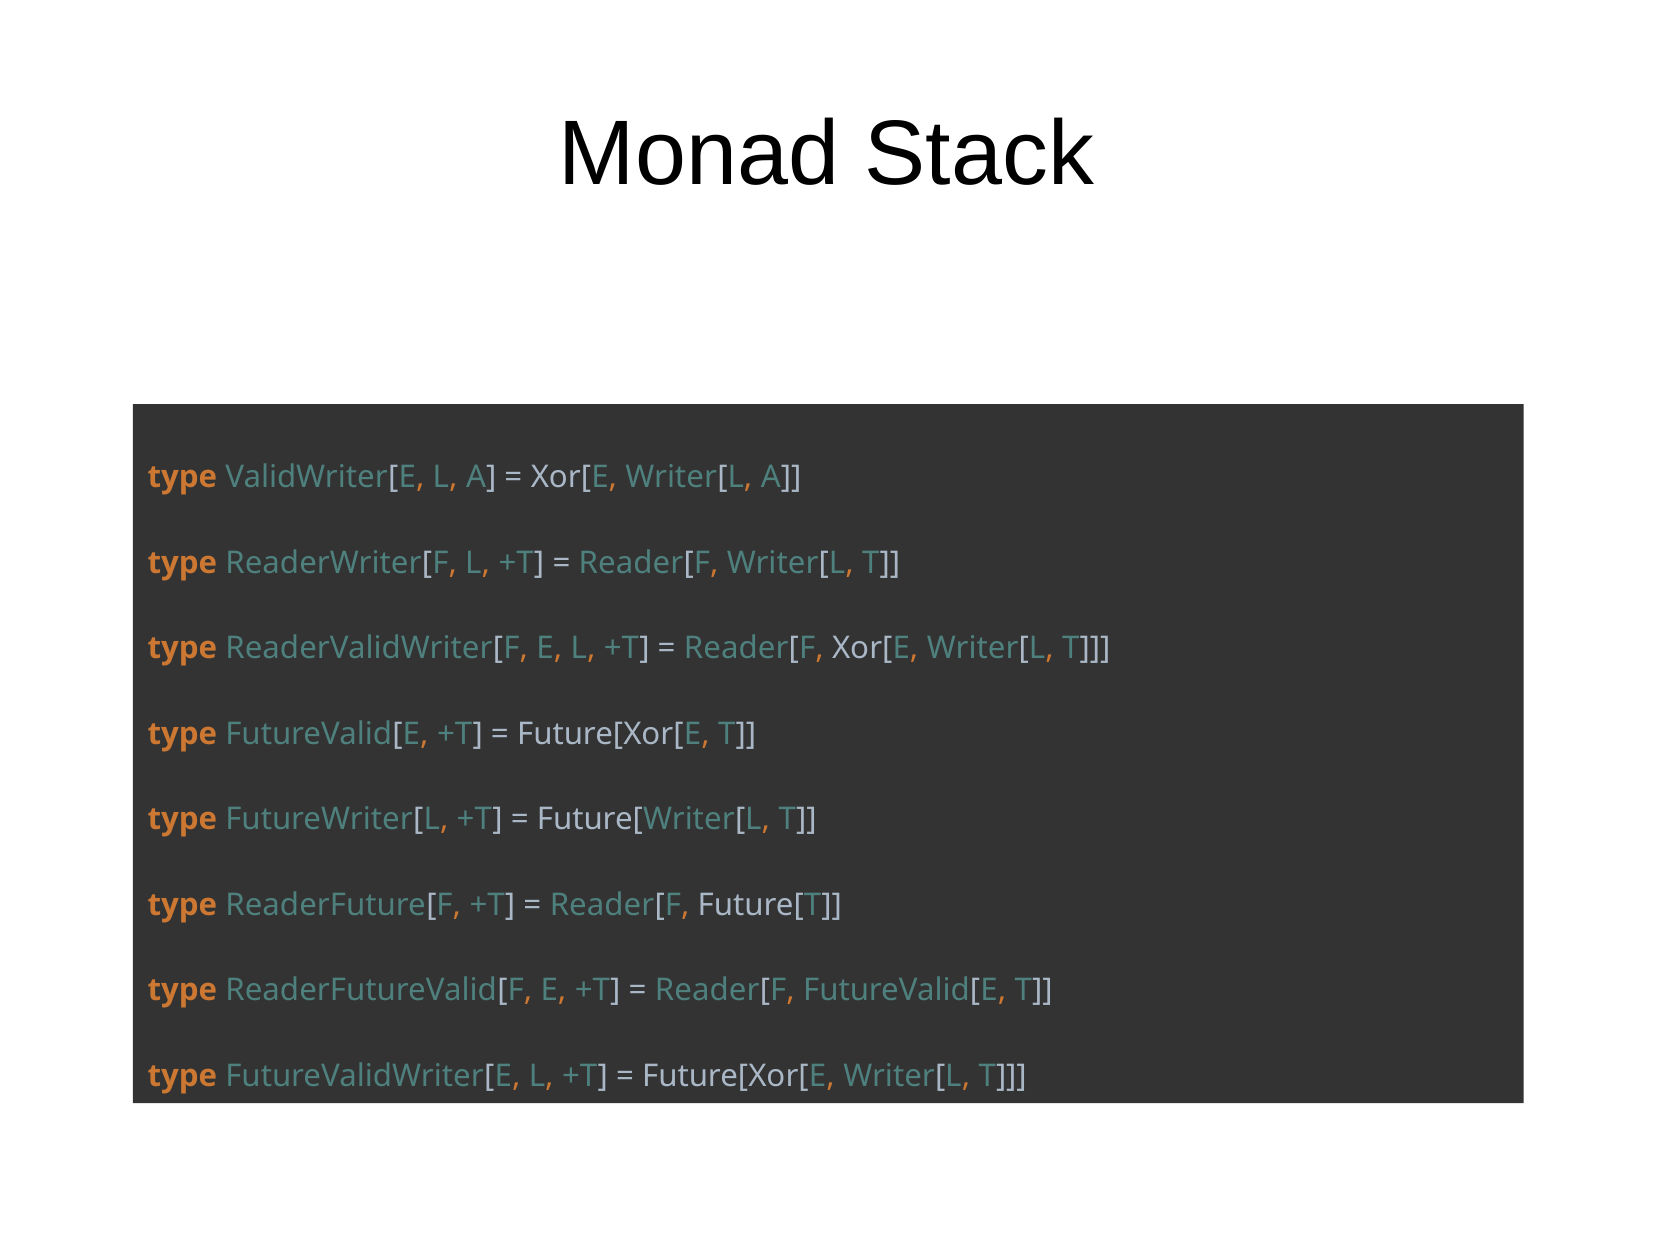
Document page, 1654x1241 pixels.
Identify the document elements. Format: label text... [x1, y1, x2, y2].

text_box type ValidWriter[E, L, A] = Xor[E, Writer[L, A]] type ReaderWriter[F, L, +T] = Reader[F, Writer[L, T]] type ReaderValidWriter[F, E, L, +T] = Reader[F, Xor[E, Writer[L, T]]] type FutureValid[E, +T] = Future[Xor[E, T]] type FutureWriter[L, +T] = Future[Writer[L, T]] type ReaderFuture[F, +T] = Reader[F, Future[T]] type ReaderFutureValid[F, E, +T] = Reader[F, FutureValid[E, T]] type FutureValidWriter[E, L, +T] = Future[Xor[E, Writer[L, T]]] [132, 404, 1524, 1093]
title Monad Stack [82, 49, 1571, 257]
